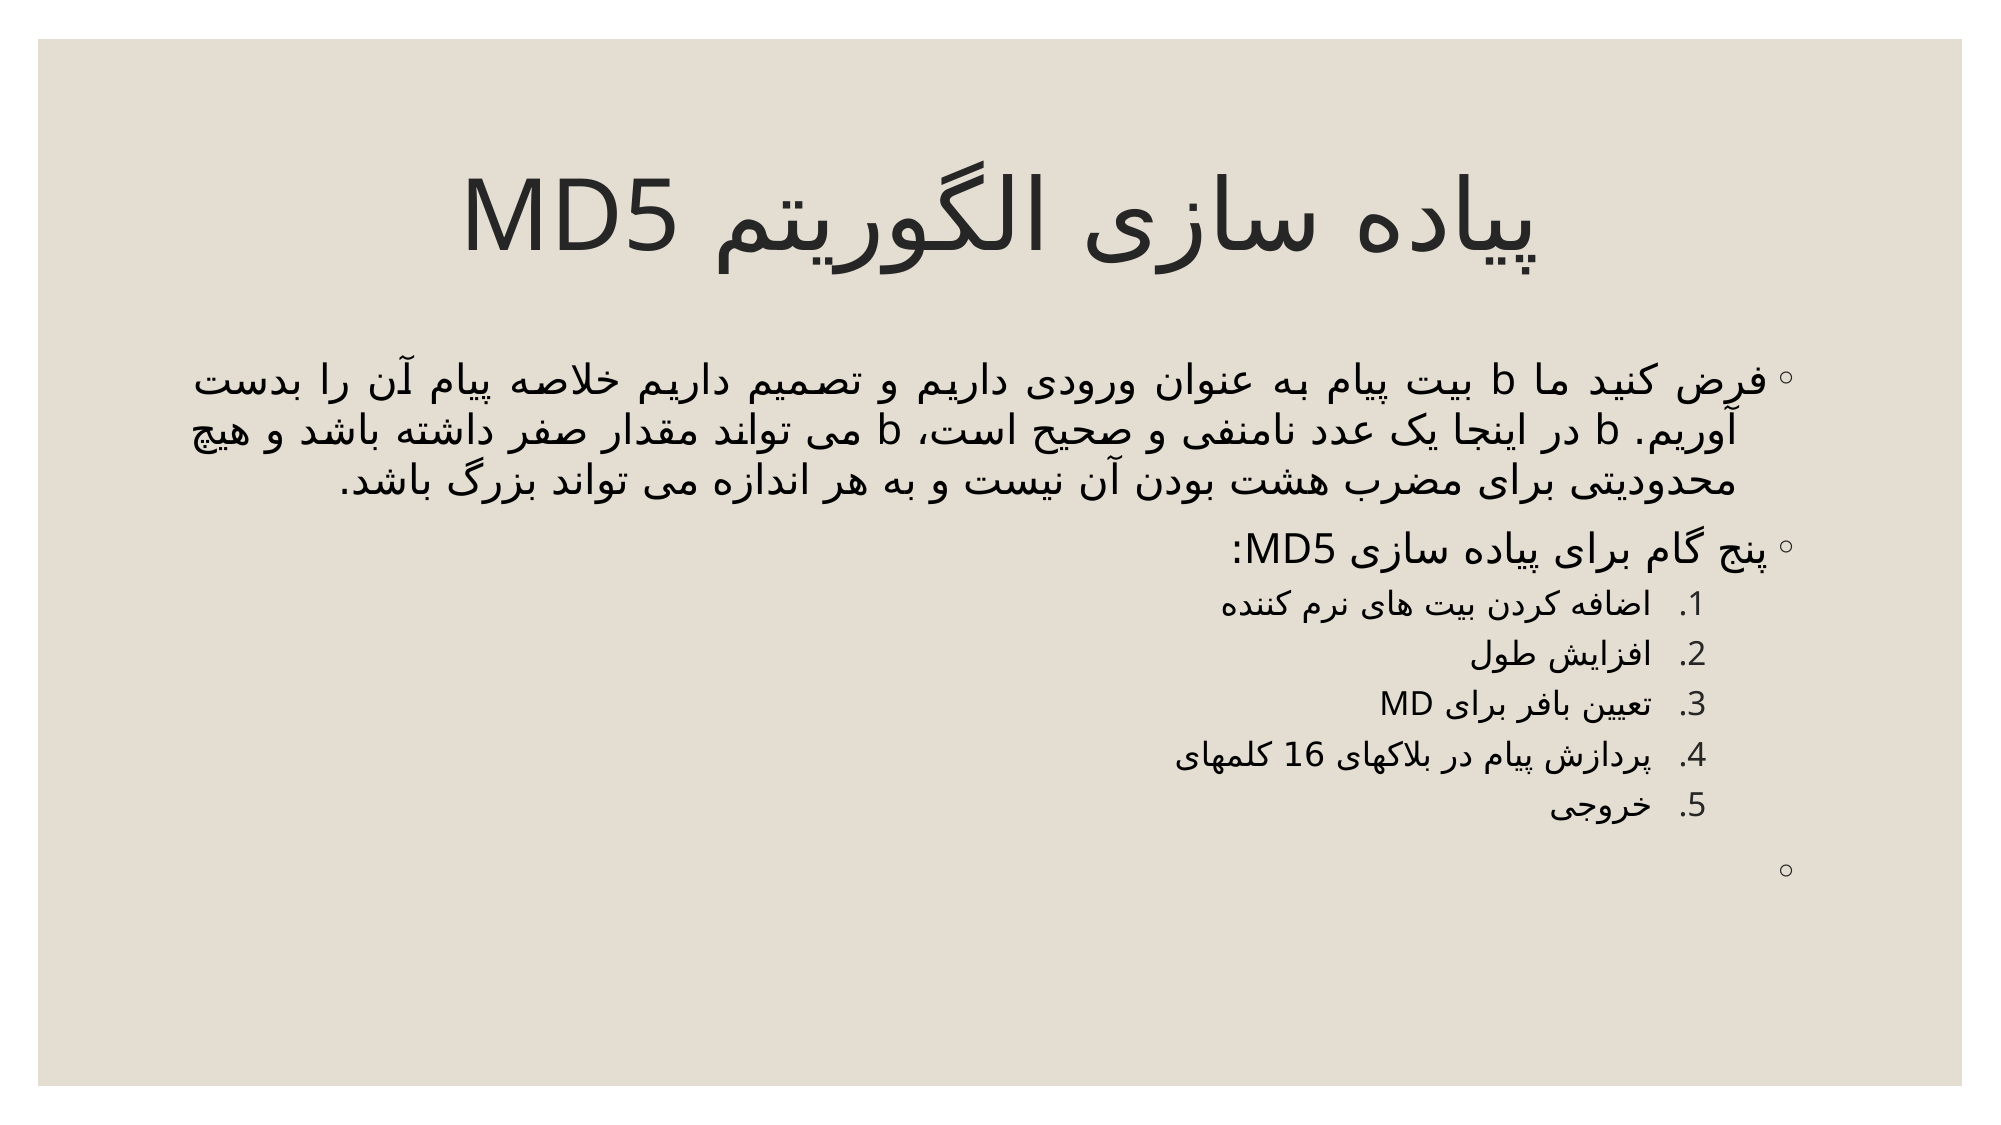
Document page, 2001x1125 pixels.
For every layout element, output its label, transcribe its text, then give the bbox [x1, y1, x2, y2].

list فرض کنید ما b بیت پیام به عنوان ورودی داریم و تصمیم داریم خلاصه پیام آن را بدست آوریم. b در اینجا یک عدد نامنفی و صحیح است، b می تواند مقدار صفر داشته باشد و هیچ محدودیتی برای مضرب هشت بودن آن نیست و به هر اندازه می تواند بزرگ باشد. پنج گام برای پیاده سازی MD5: اضافه کردن بیت های نرم کننده افزایش طول تعیین بافر برای MD پردازش پیام در بلاک‏های 16 کلمه‏ای خروجی [174, 345, 1825, 991]
title پیاده سازی الگوریتم MD5 [174, 105, 1825, 331]
